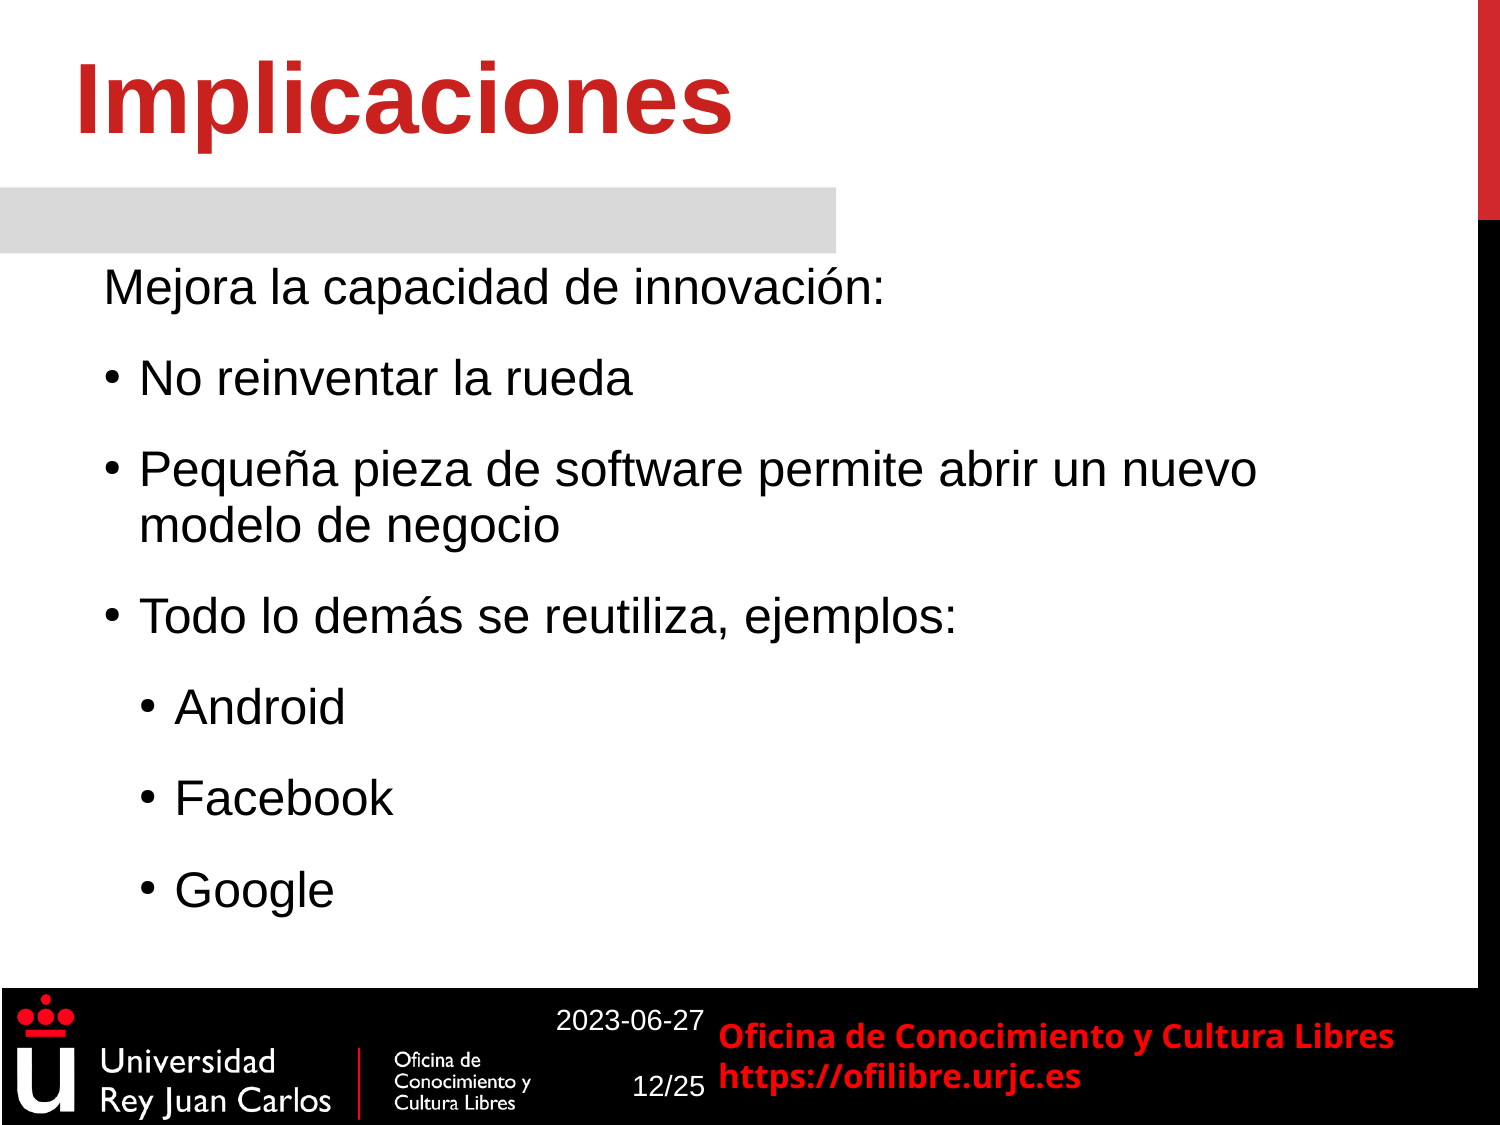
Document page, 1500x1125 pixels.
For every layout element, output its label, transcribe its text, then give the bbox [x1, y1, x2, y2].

title [75, 7, 1425, 196]
text_box Implicaciones [60, 36, 1396, 275]
picture [17, 994, 531, 1120]
text_box Mejora la capacidad de innovación: No reinventar la rueda Pequeña pieza de software permite abrir un nuevo modelo de negocio Todo lo demás se reutiliza, ejemplos: Android Facebook Google [88, 251, 1396, 979]
